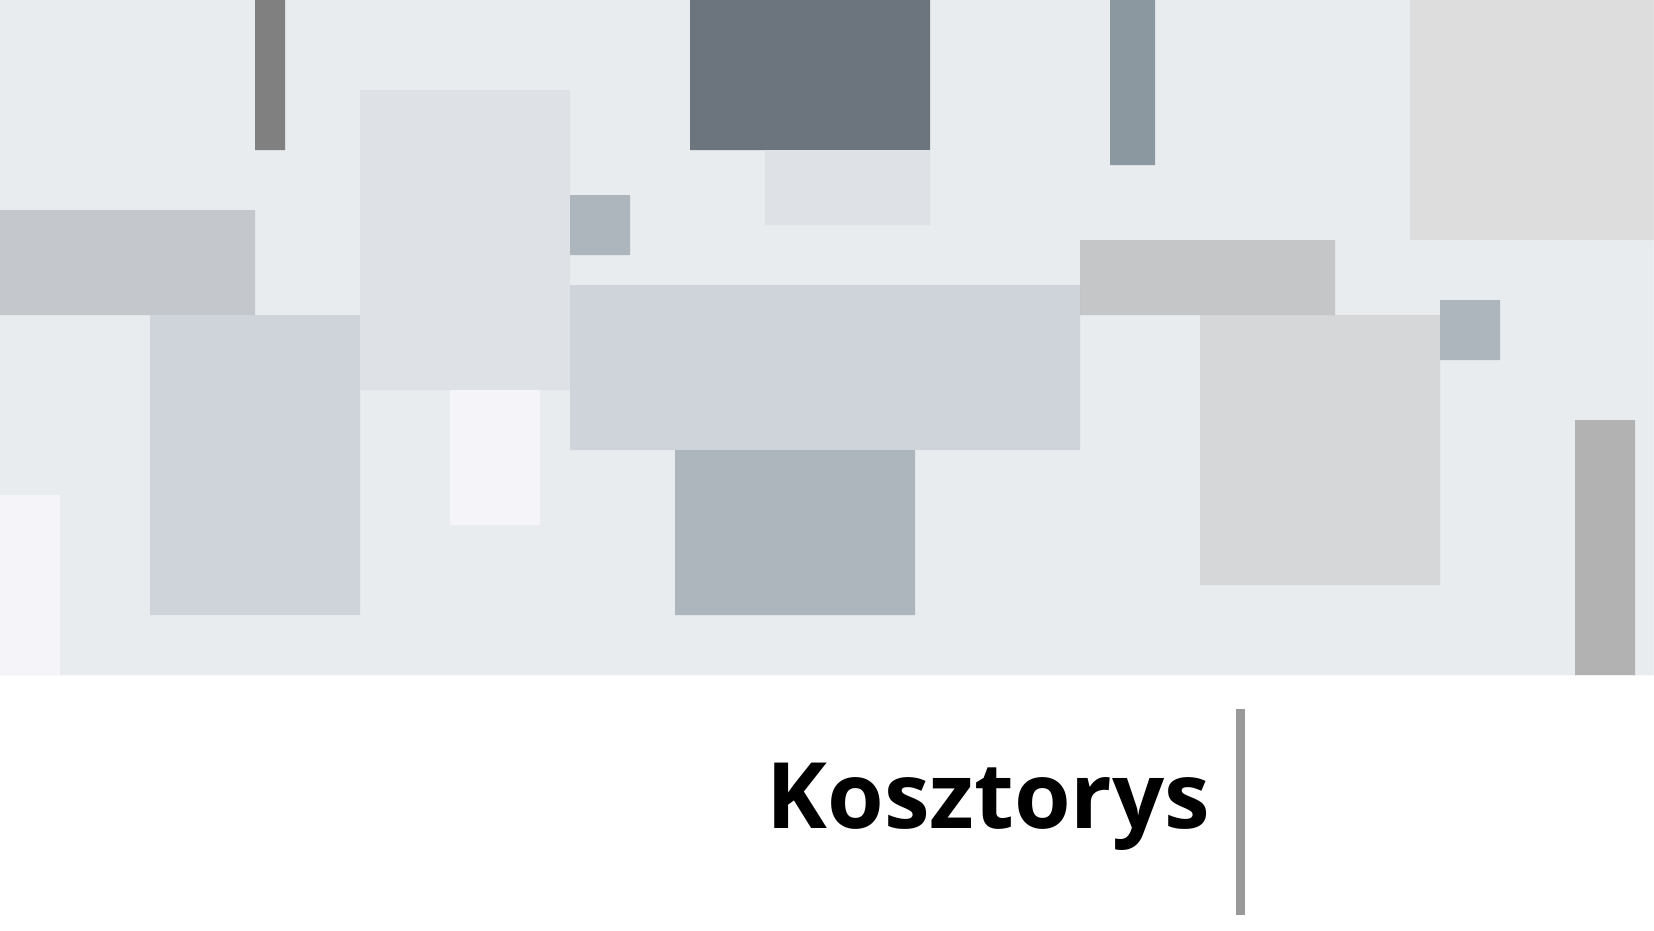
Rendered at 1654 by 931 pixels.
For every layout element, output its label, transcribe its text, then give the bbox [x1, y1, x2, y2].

title Kosztorys [59, 675, 1211, 912]
